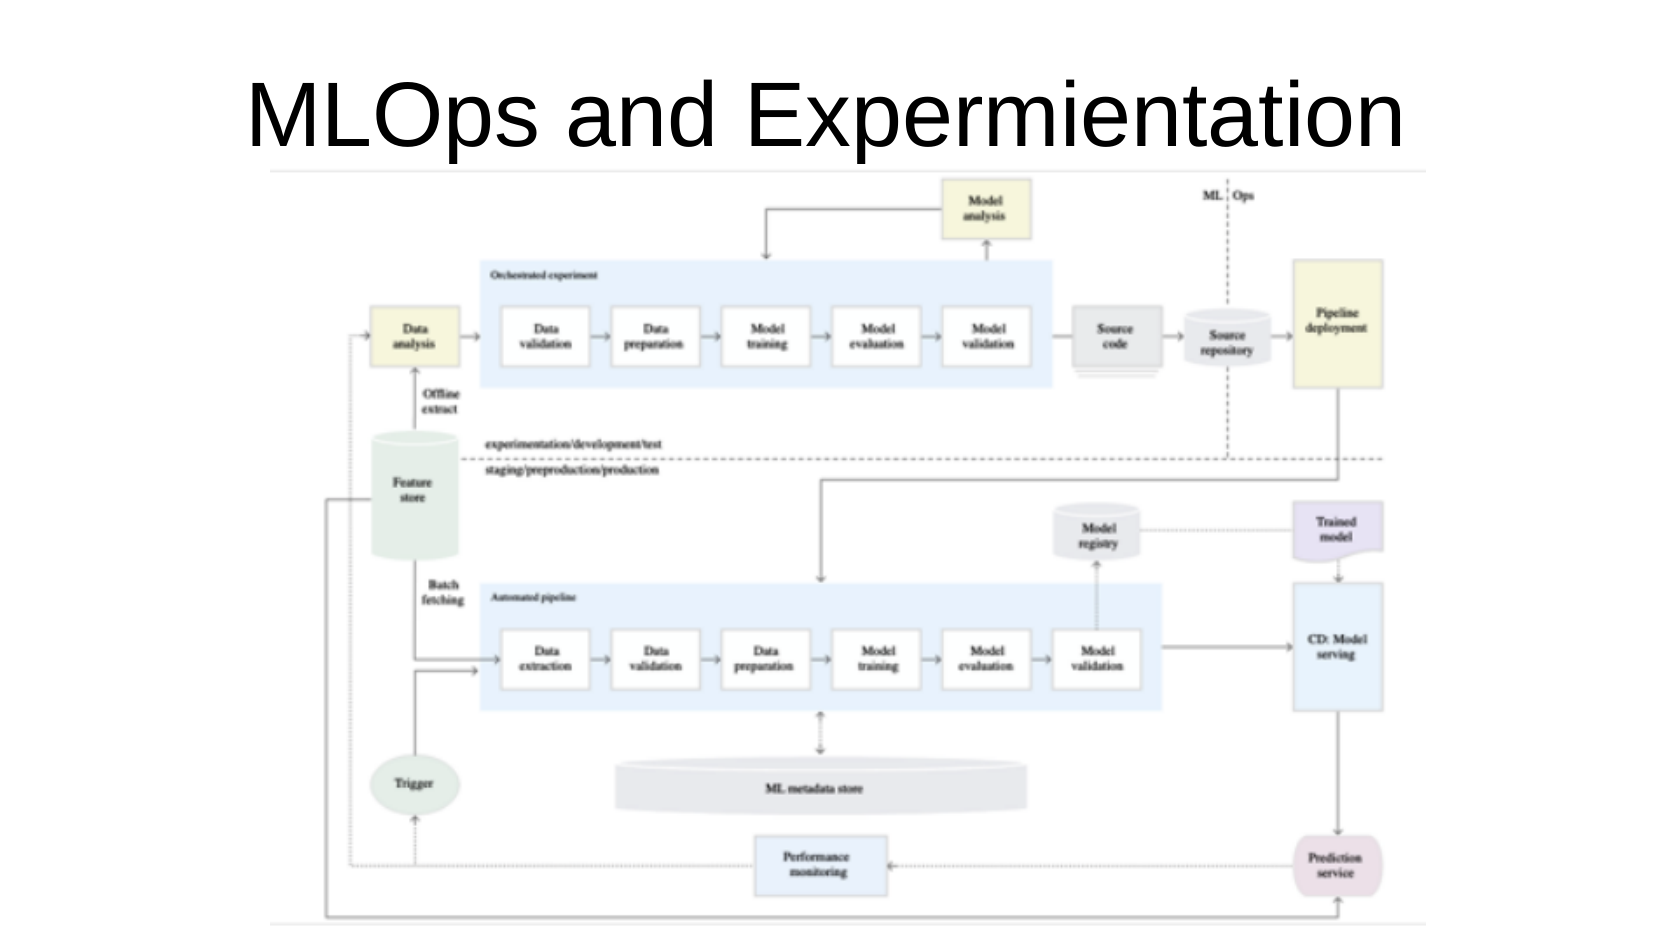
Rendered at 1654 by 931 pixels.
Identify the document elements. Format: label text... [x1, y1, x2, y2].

picture [270, 164, 1426, 931]
title MLOps and Expermientation [82, 37, 1571, 193]
